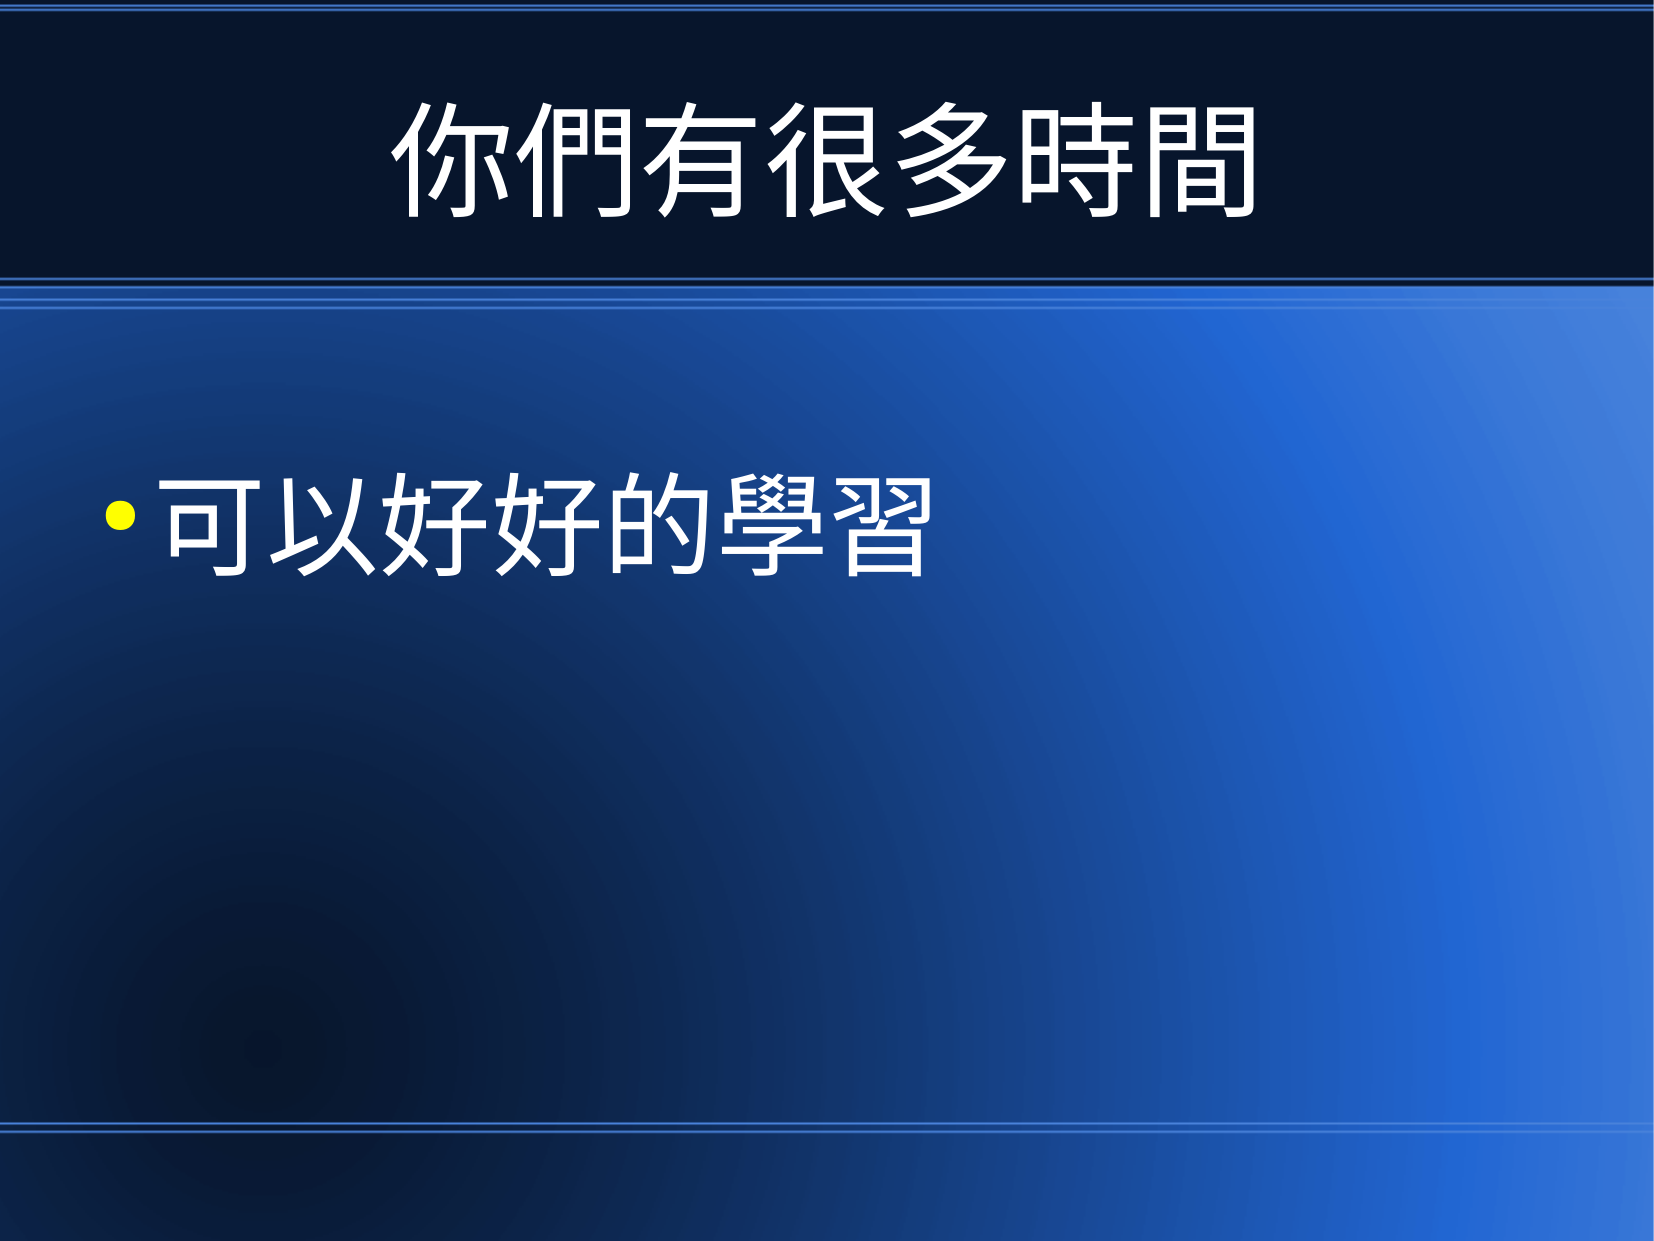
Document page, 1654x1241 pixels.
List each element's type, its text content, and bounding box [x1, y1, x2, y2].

title 你們有很多時間 [82, 49, 1571, 257]
picture [0, 0, 1654, 1241]
list 可以好好的學習 [82, 355, 1571, 1241]
